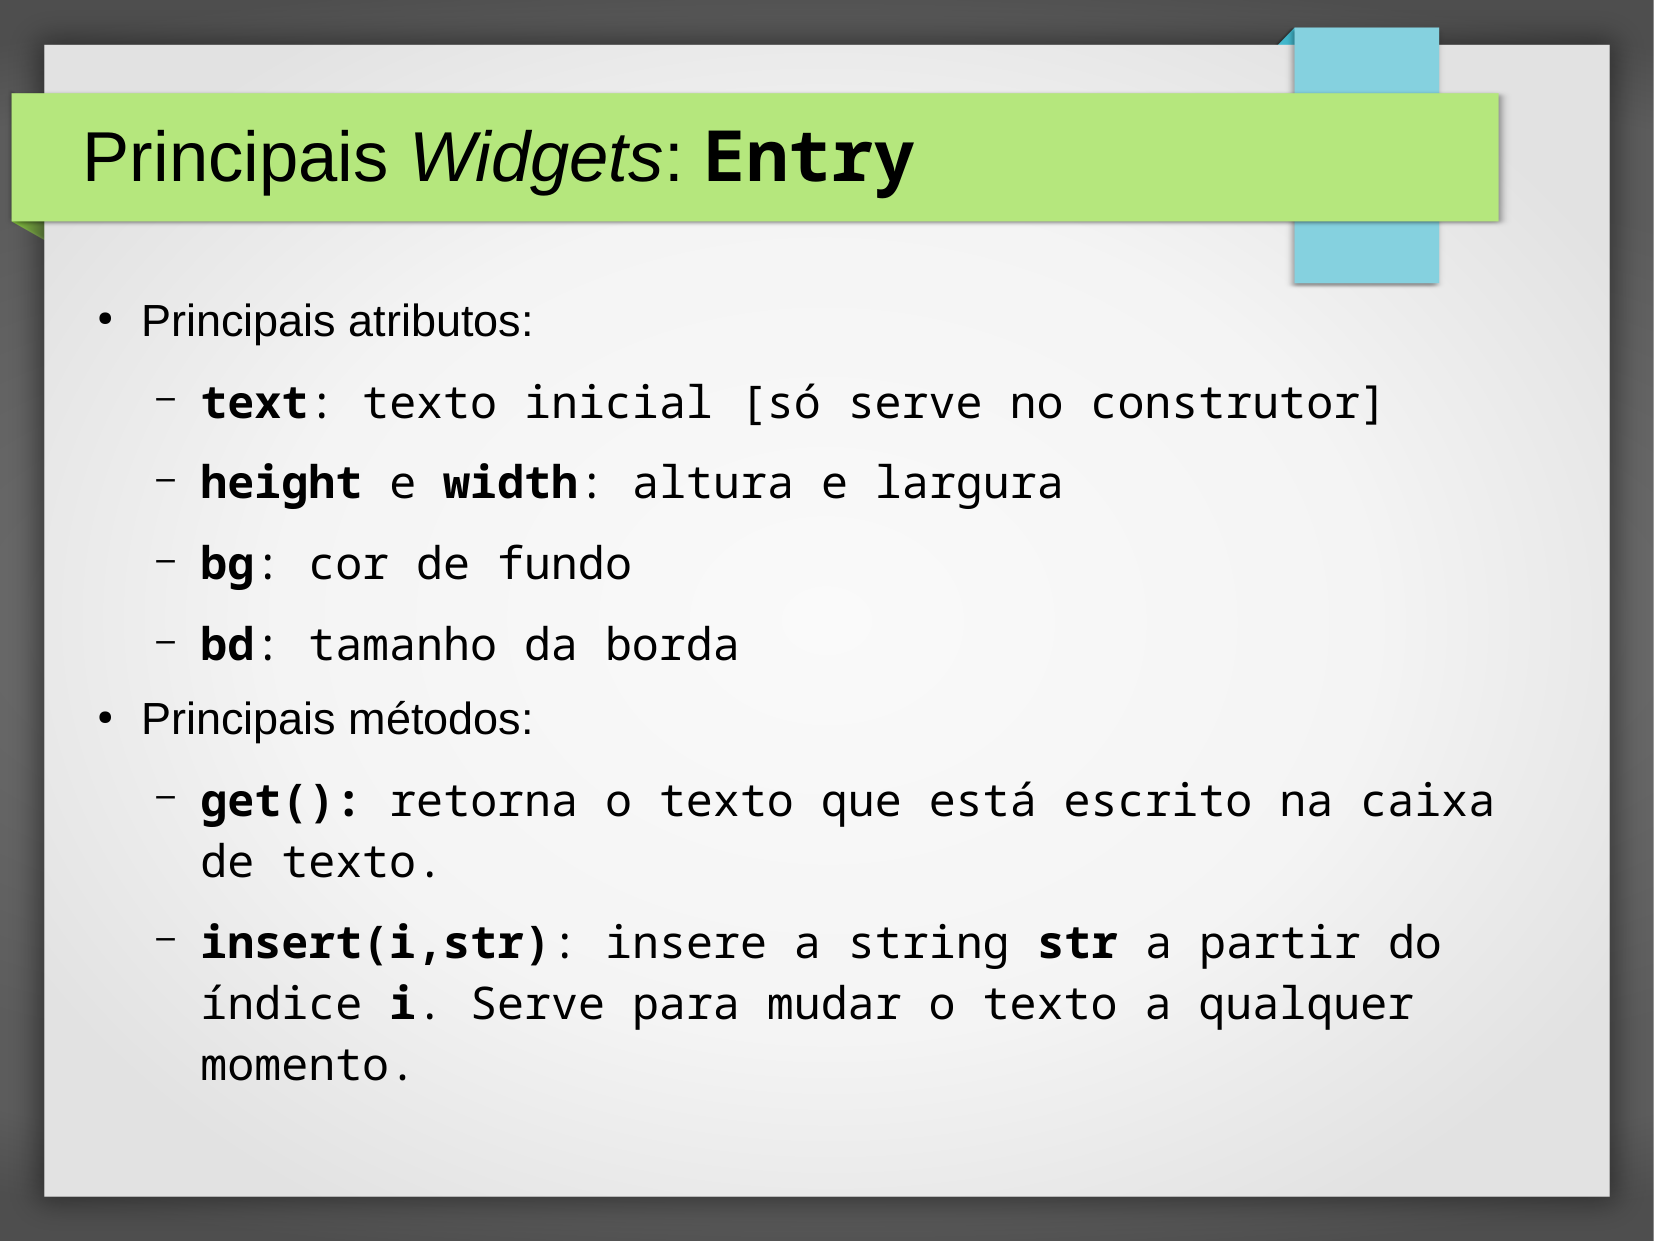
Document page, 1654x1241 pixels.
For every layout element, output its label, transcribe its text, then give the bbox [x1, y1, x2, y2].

list Principais atributos: text: texto inicial [só serve no construtor] height e width: altura e largura bg: cor de fundo bd: tamanho da borda Principais métodos: get(): retorna o texto que está escrito na caixa de texto. insert(i,str): insere a string str a partir do índice i. Serve para mudar o texto a qualquer momento. [82, 295, 1571, 1099]
picture [0, 0, 1654, 1241]
title Principais Widgets: Entry [82, 94, 1264, 213]
